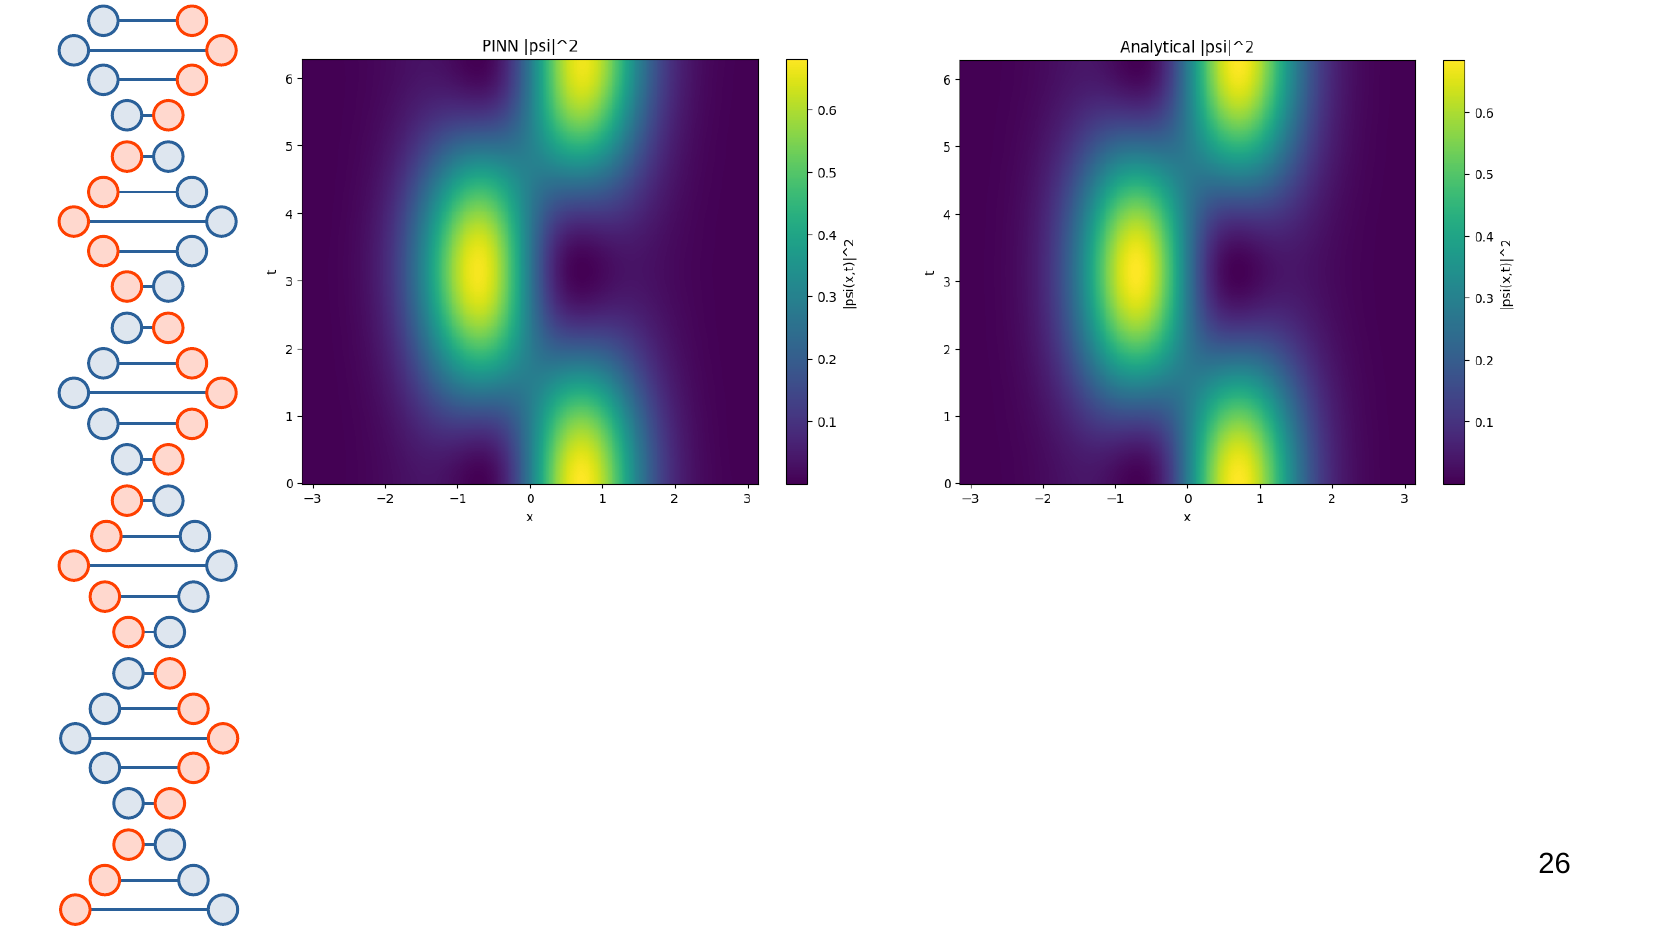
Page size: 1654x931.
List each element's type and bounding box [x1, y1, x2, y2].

picture [915, 30, 1521, 532]
picture [257, 29, 864, 532]
